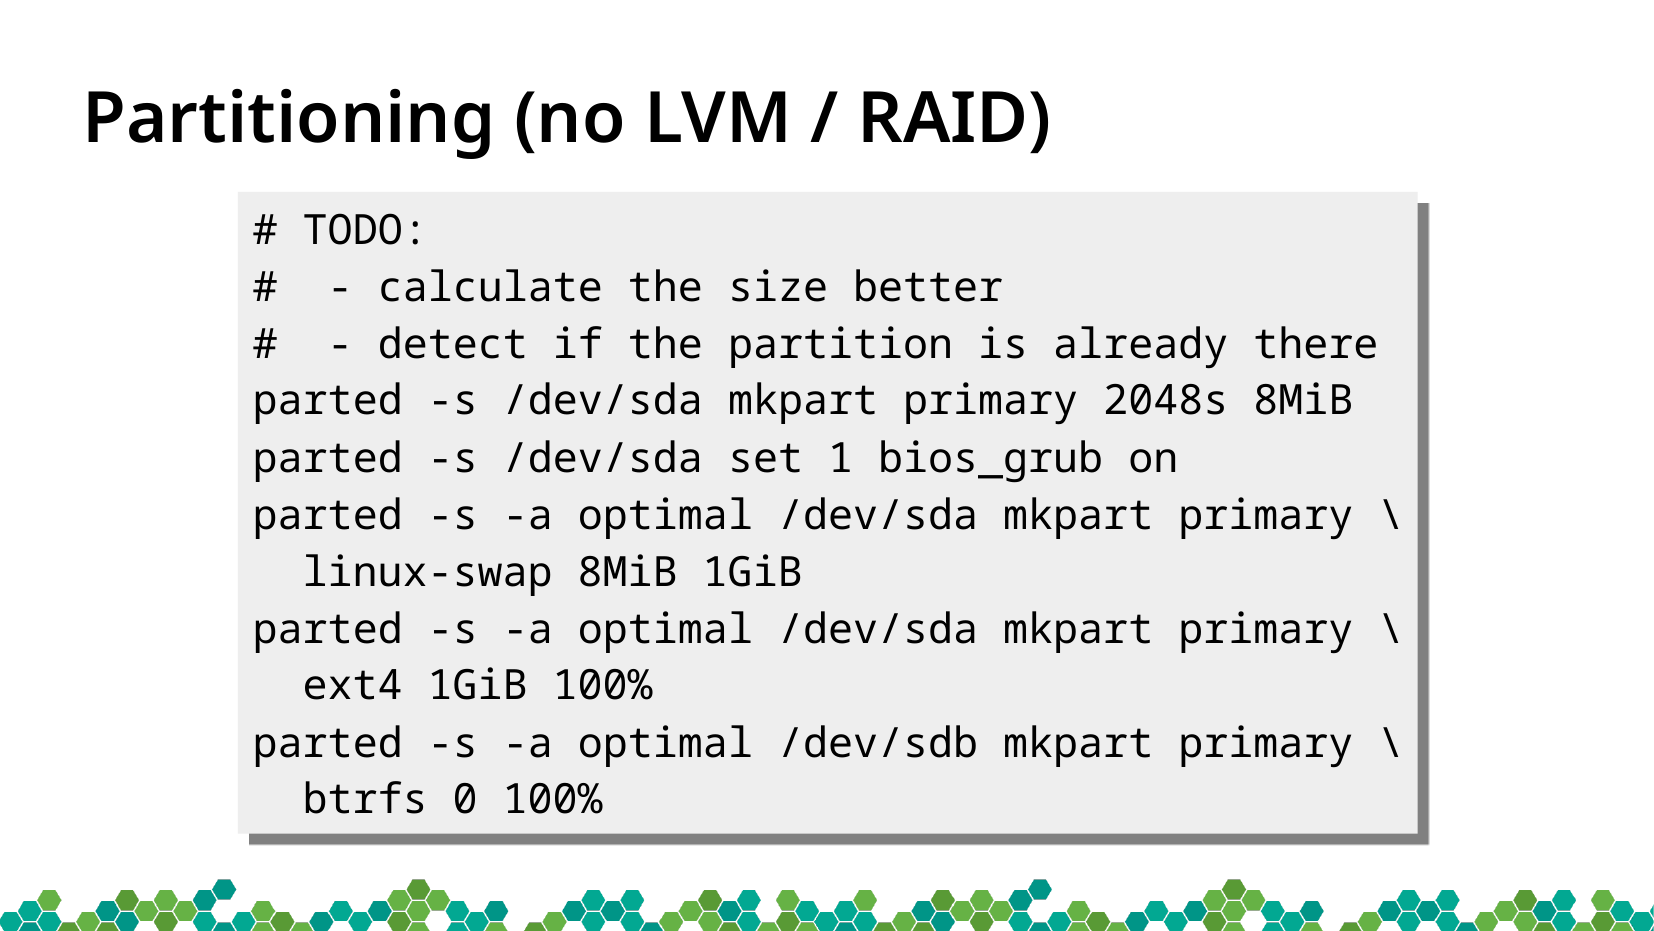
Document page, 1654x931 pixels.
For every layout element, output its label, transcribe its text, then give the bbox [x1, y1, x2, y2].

picture [0, 871, 1654, 931]
text_box # TODO: # - calculate the size better # - detect if the partition is already there parted -s /dev/sda mkpart primary 2048s 8MiB parted -s /dev/sda set 1 bios_grub on parted -s -a optimal /dev/sda mkpart primary \ linux-swap 8MiB 1GiB parted -s -a optimal /dev/sda mkpart primary \ ext4 1GiB 100% parted -s -a optimal /dev/sdb mkpart primary \ btrfs 0 100% [237, 191, 1418, 785]
title Partitioning (no LVM / RAID) [82, 37, 1571, 193]
